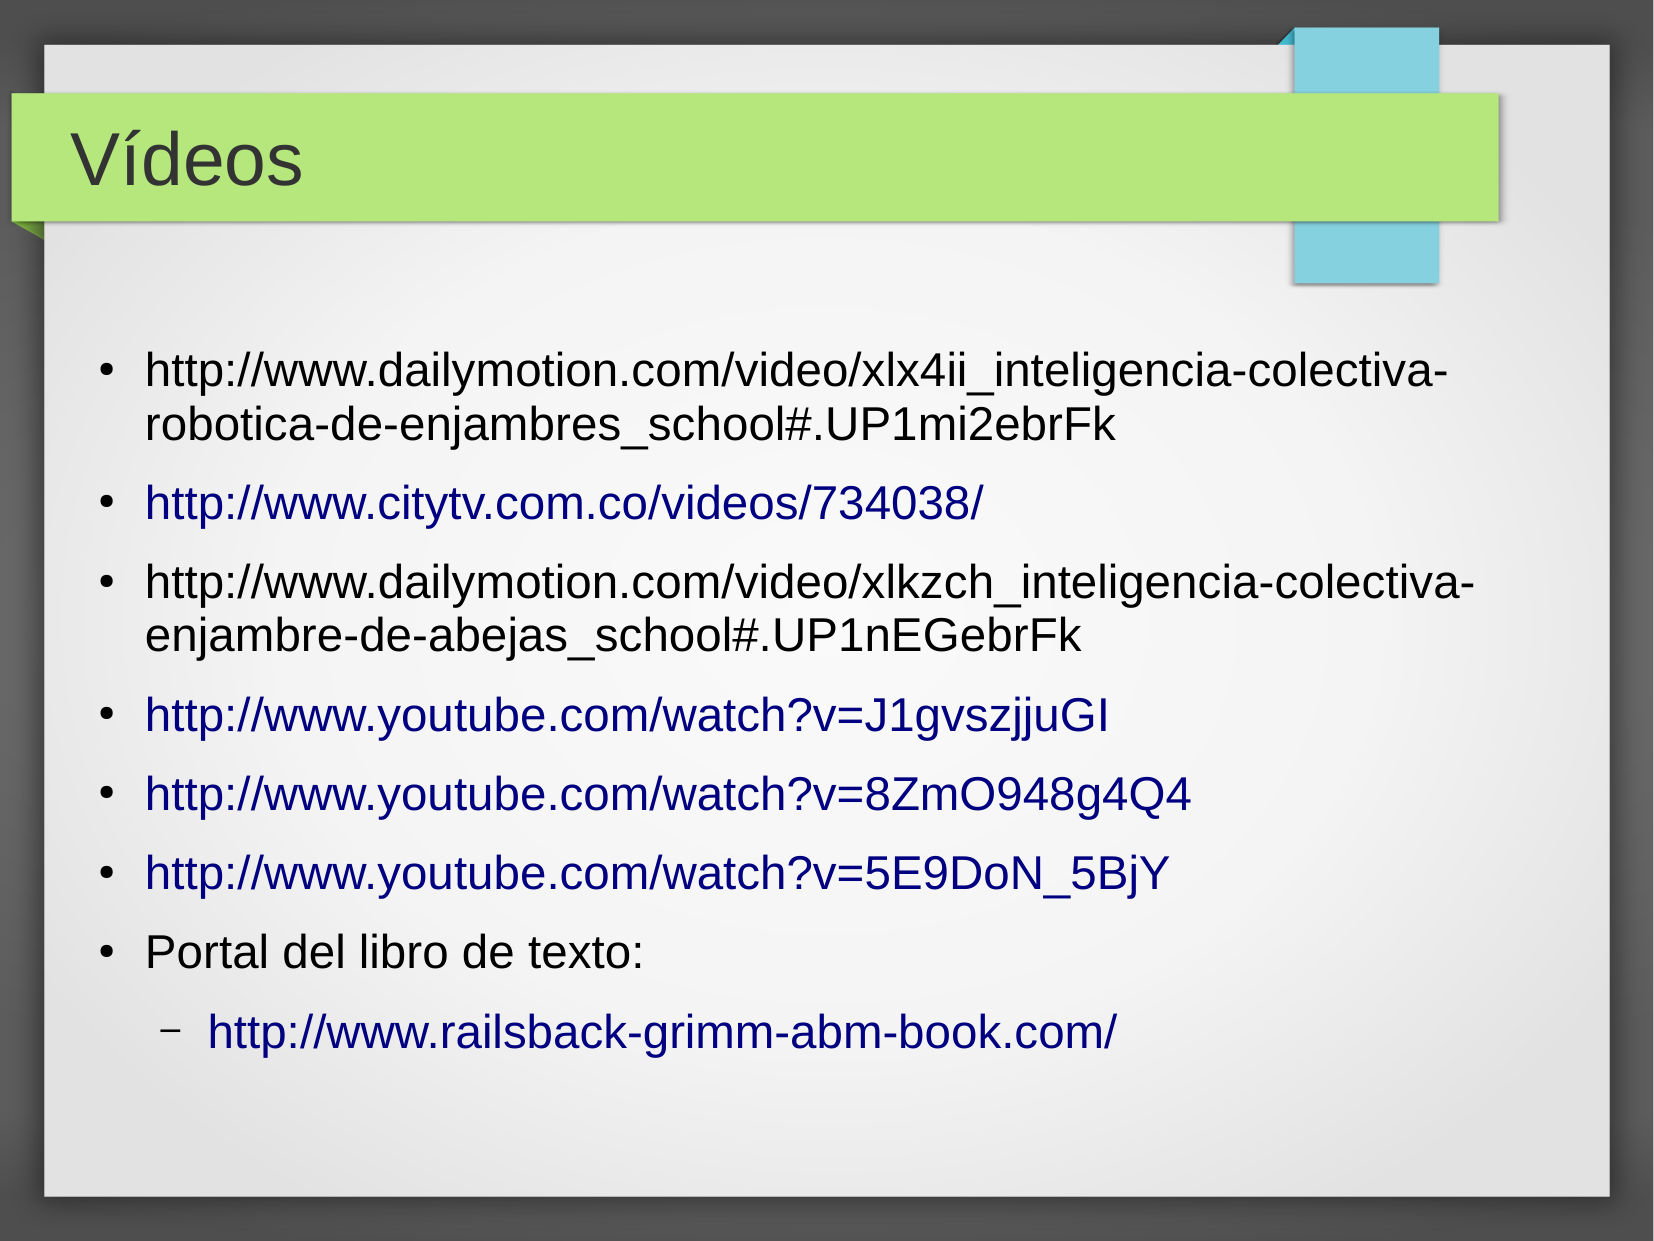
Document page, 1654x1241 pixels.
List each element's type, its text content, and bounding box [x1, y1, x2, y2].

title Vídeos [70, 106, 1229, 213]
picture [0, 0, 1654, 1241]
list http://www.dailymotion.com/video/xlx4ii_inteligencia-colectiva-robotica-de-enjambres_school#.UP1mi2ebrFk http://www.citytv.com.co/videos/734038/ http://www.dailymotion.com/video/xlkzch_inteligencia-colectiva-enjambre-de-abejas_school#.UP1nEGebrFk http://www.youtube.com/watch?v=J1gvszjjuGI http://www.youtube.com/watch?v=8ZmO948g4Q4 http://www.youtube.com/watch?v=5E9DoN_5BjY Portal del libro de texto: http://www.railsback-grimm-abm-book.com/ [82, 343, 1538, 1063]
